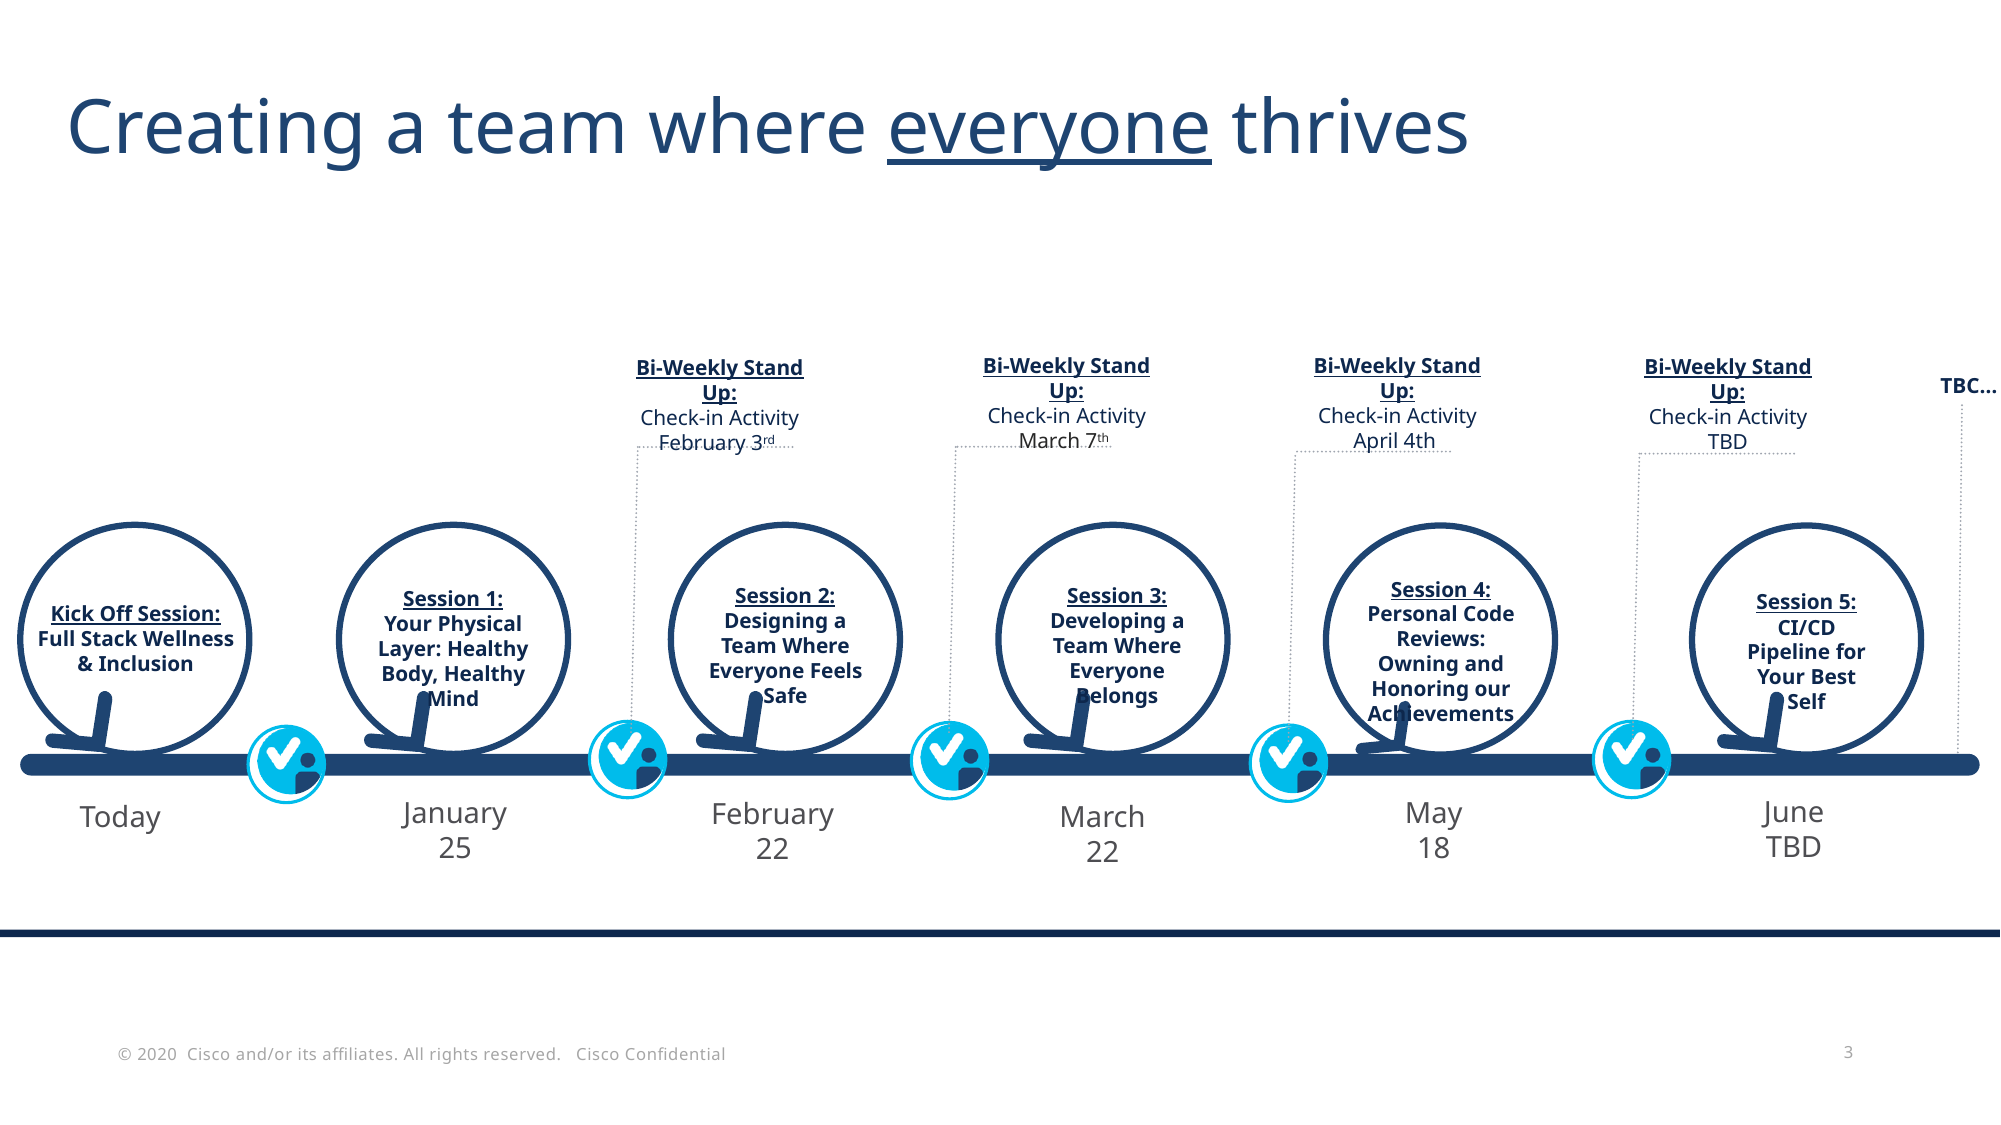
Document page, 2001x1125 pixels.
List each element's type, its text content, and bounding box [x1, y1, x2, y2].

text_box Bi-Weekly Stand Up: Check-in Activity February 3rd [610, 347, 829, 463]
text_box June TBD [1711, 785, 1878, 871]
text_box Bi-Weekly Stand Up: Check-in Activity April 4th [1288, 345, 1507, 461]
text_box January 25 [372, 787, 539, 873]
text_box Today [37, 790, 204, 841]
text_box Bi-Weekly Stand Up: Check-in Activity TBD [1619, 346, 1837, 462]
text_box [45, 691, 113, 752]
text_box [20, 721, 1980, 803]
text_box [1023, 716, 1088, 752]
text_box Session 5: CI/CD Pipeline for Your Best Self [1723, 581, 1890, 722]
title Creating a team where everyone thrives [51, 51, 1878, 212]
text_box March 22 [1019, 790, 1186, 876]
text_box Session 2: Designing a Team Where Everyone Feels Safe [685, 575, 885, 716]
text_box Session 3: Developing a Team Where Everyone Belongs [1014, 575, 1221, 716]
text_box Kick Off Session: Full Stack Wellness & Inclusion [21, 593, 251, 684]
text_box Session 4: Personal Code Reviews: Owning and Honoring our Achievements [1338, 568, 1544, 734]
text_box Bi-Weekly Stand Up: Check-in Activity March 7th [957, 345, 1176, 461]
text_box TBC… [1900, 364, 2000, 405]
text_box February 22 [689, 788, 856, 909]
text_box Session 1: Your Physical Layer: Healthy Body, Healthy Mind [344, 578, 563, 754]
text_box [0, 929, 2000, 938]
text_box May 18 [1350, 787, 1517, 873]
text_box [695, 716, 761, 752]
